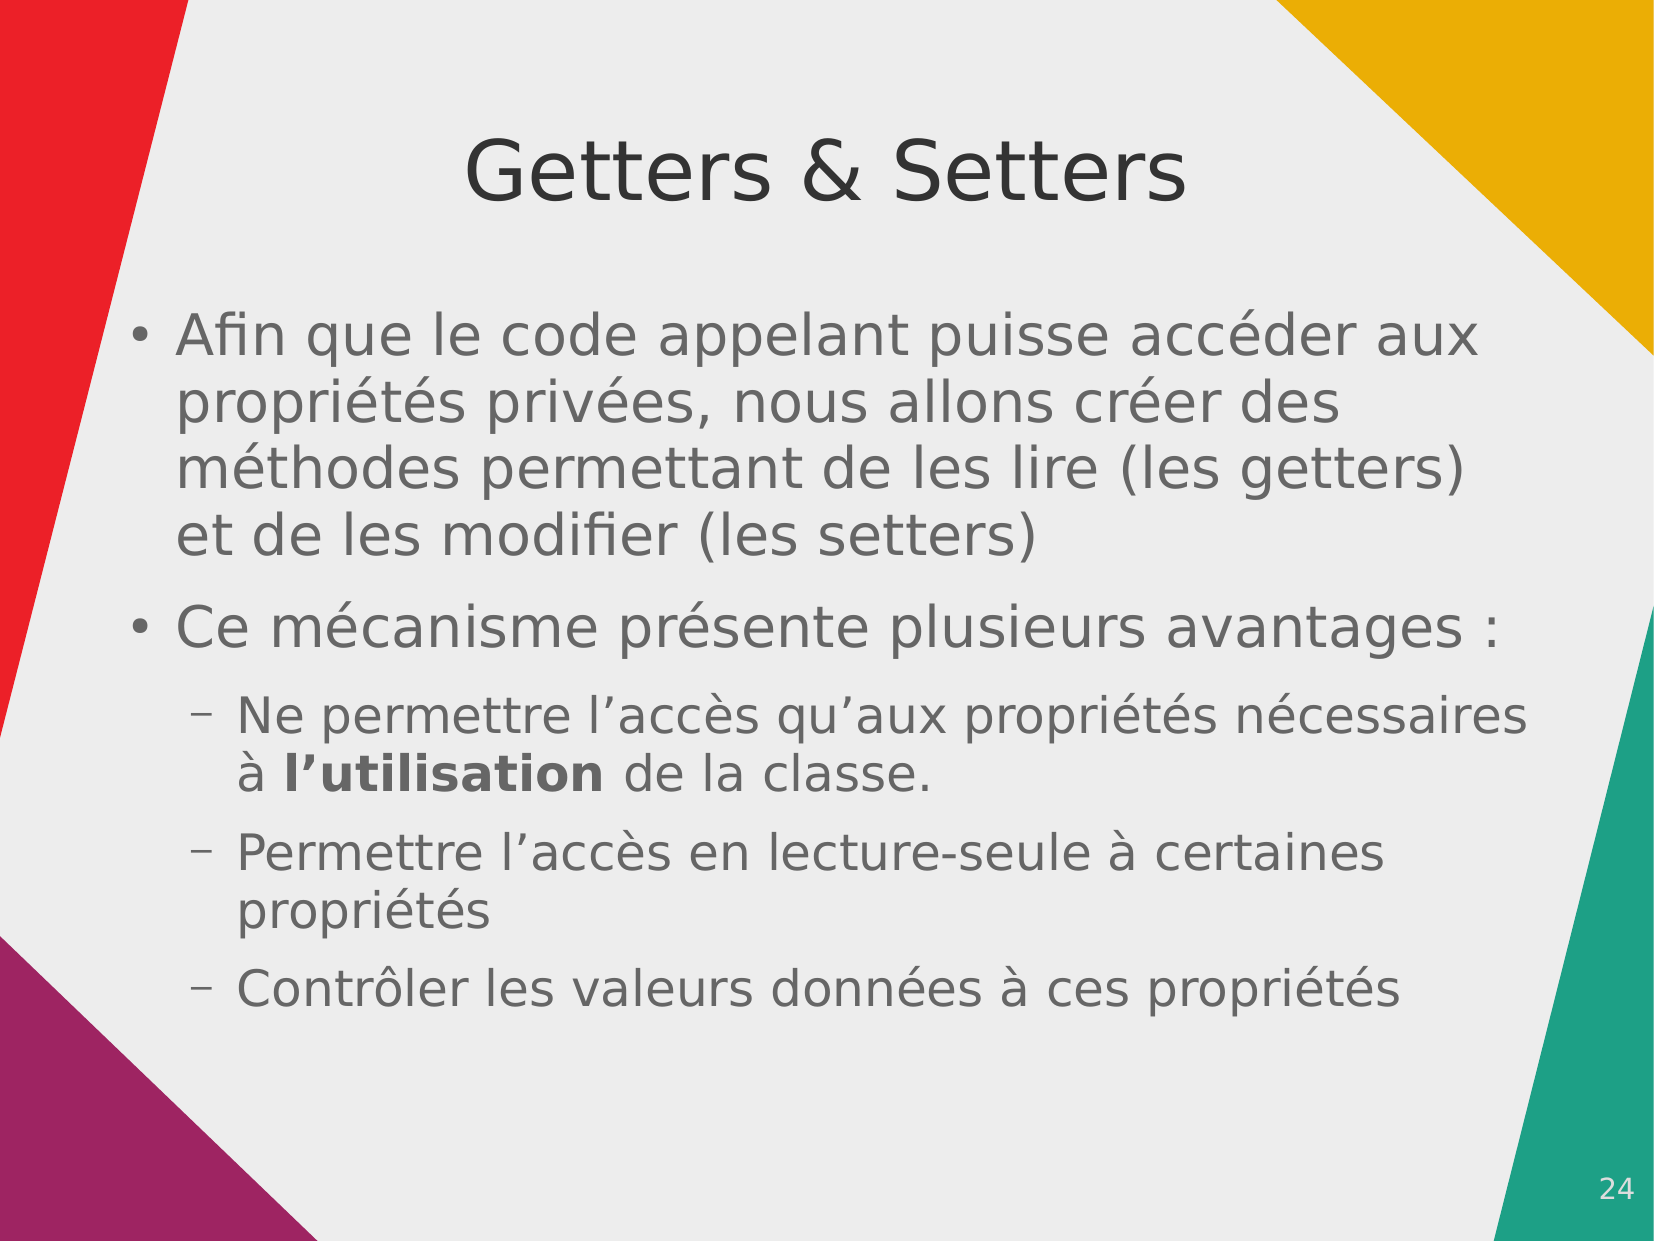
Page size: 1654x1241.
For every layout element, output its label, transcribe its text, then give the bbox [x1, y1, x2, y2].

list Afin que le code appelant puisse accéder aux propriétés privées, nous allons créer des méthodes permettant de les lire (les getters) et de les modifier (les setters) Ce mécanisme présente plusieurs avantages : Ne permettre l’accès qu’aux propriétés nécessaires à l’utilisation de la classe. Permettre l’accès en lecture-seule à certaines propriétés Contrôler les valeurs données à ces propriétés [114, 302, 1539, 1033]
title Getters & Setters [114, 73, 1539, 271]
